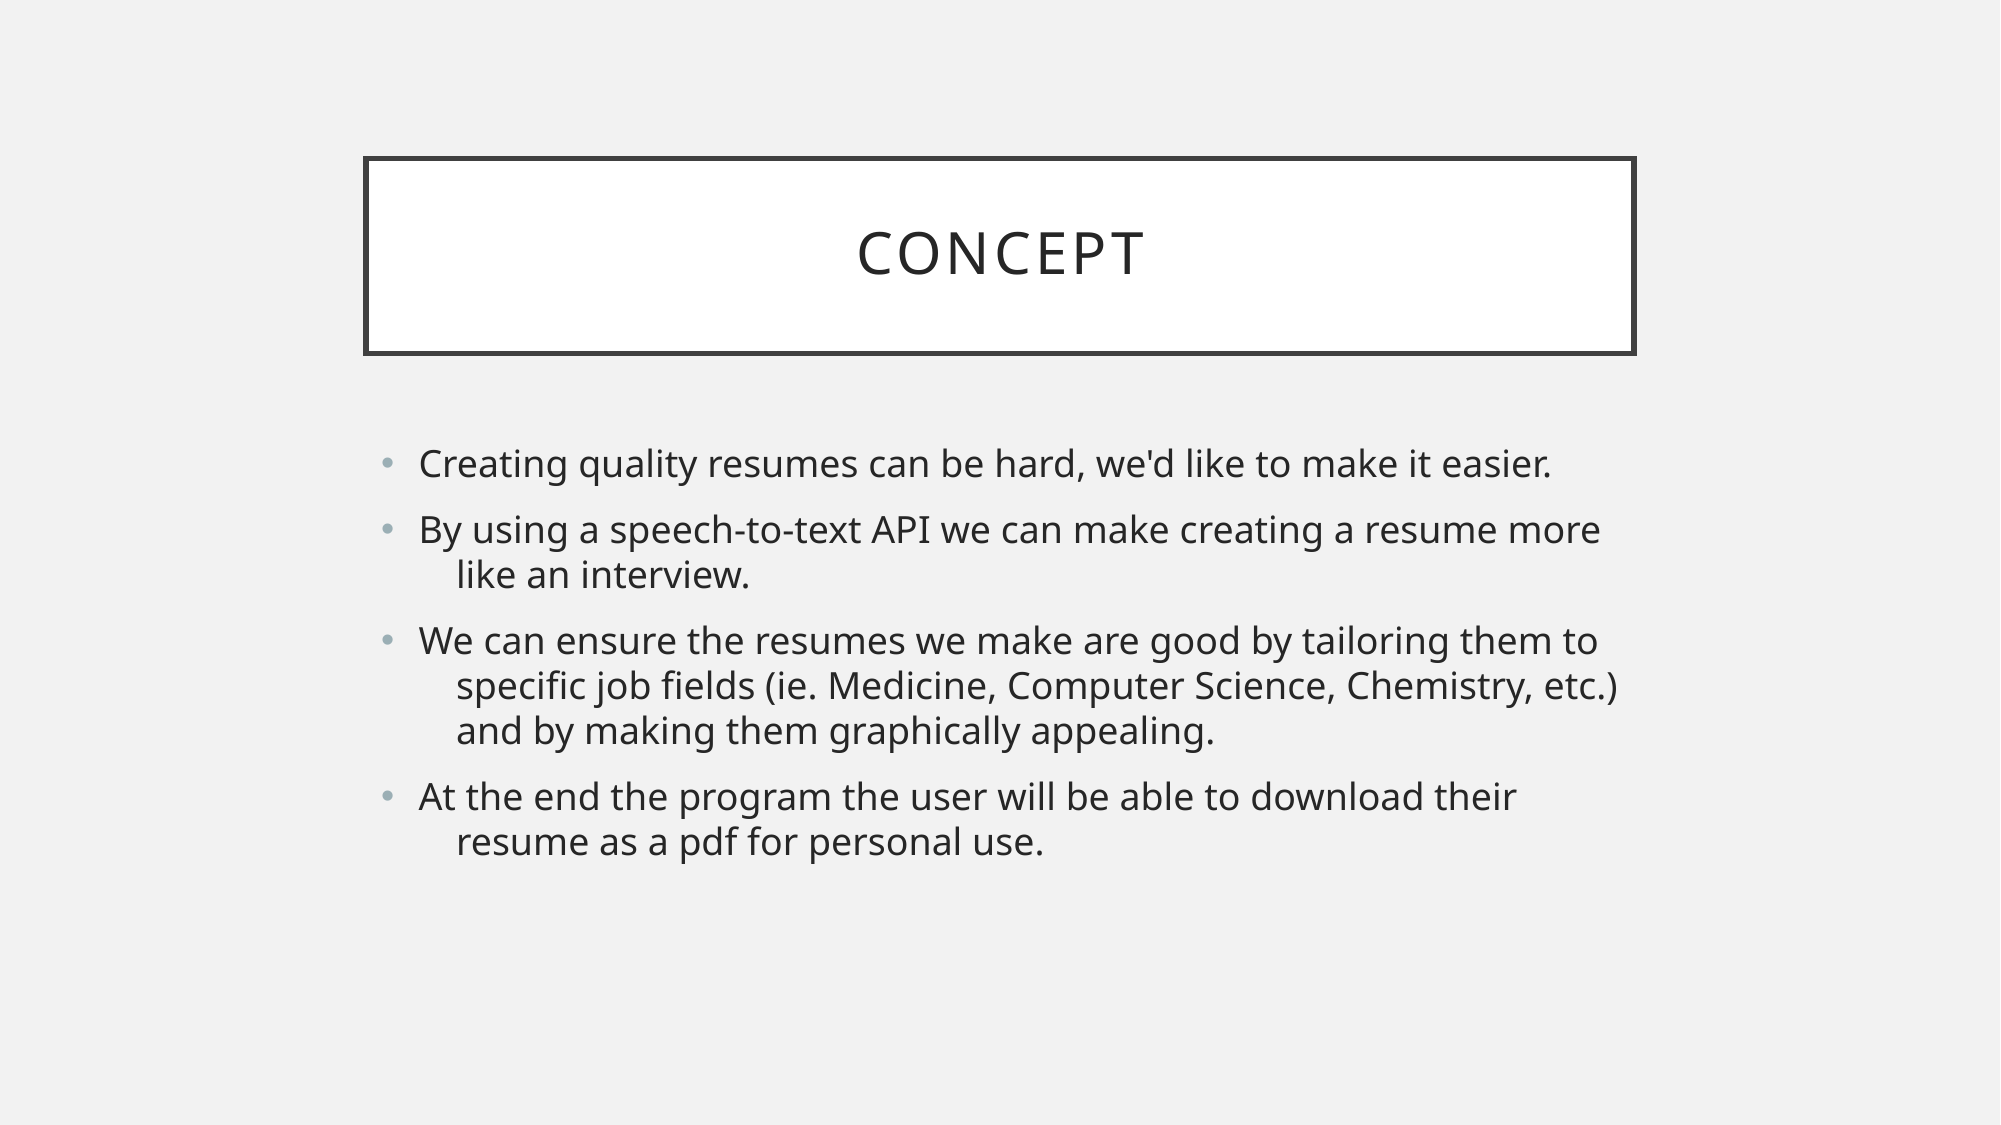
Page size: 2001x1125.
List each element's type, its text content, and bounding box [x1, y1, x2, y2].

title Concept [366, 158, 1634, 354]
list Creating quality resumes can be hard, we'd like to make it easier. By using a speech-to-text API we can make creating a resume more like an interview. We can ensure the resumes we make are good by tailoring them to specific job fields (ie. Medicine, Computer Science, Chemistry, etc.) and by making them graphically appealing. At the end the program the user will be able to download their resume as a pdf for personal use. [366, 432, 1634, 942]
